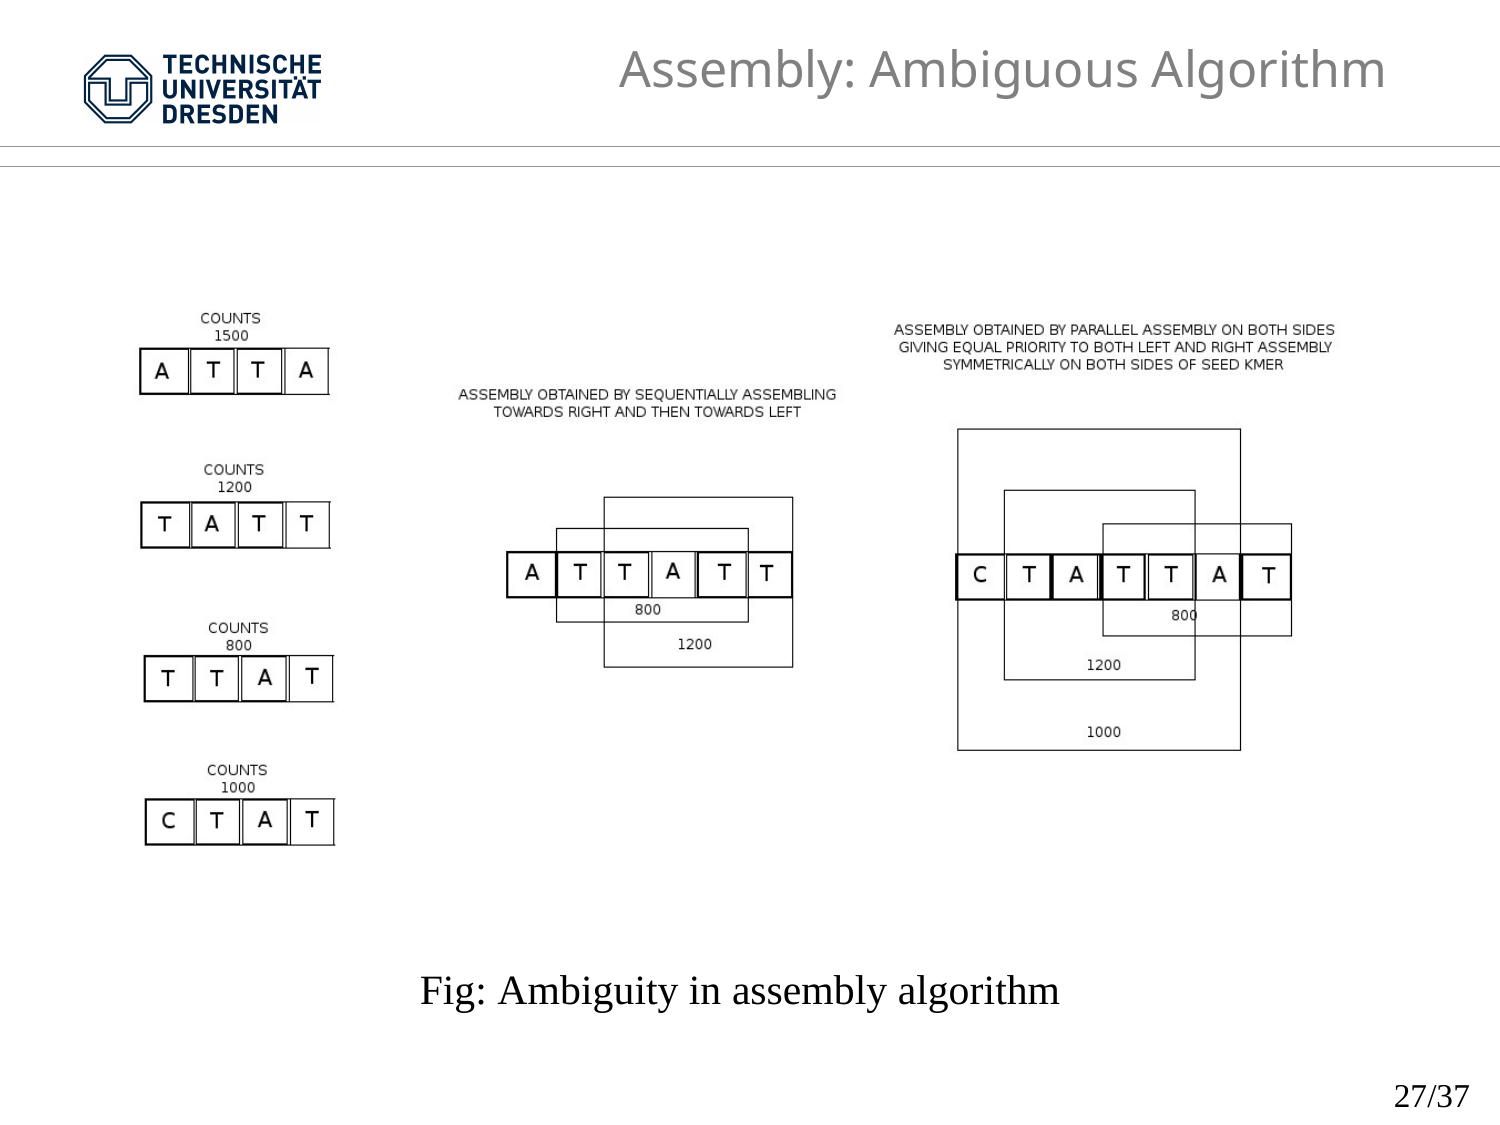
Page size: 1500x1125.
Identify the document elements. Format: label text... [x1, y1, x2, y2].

text_box Fig: Ambiguity in assembly algorithm [405, 960, 1321, 1036]
title Assembly: Ambiguous Algorithm [498, 0, 1388, 136]
picture [83, 54, 321, 124]
picture [45, 246, 1485, 871]
